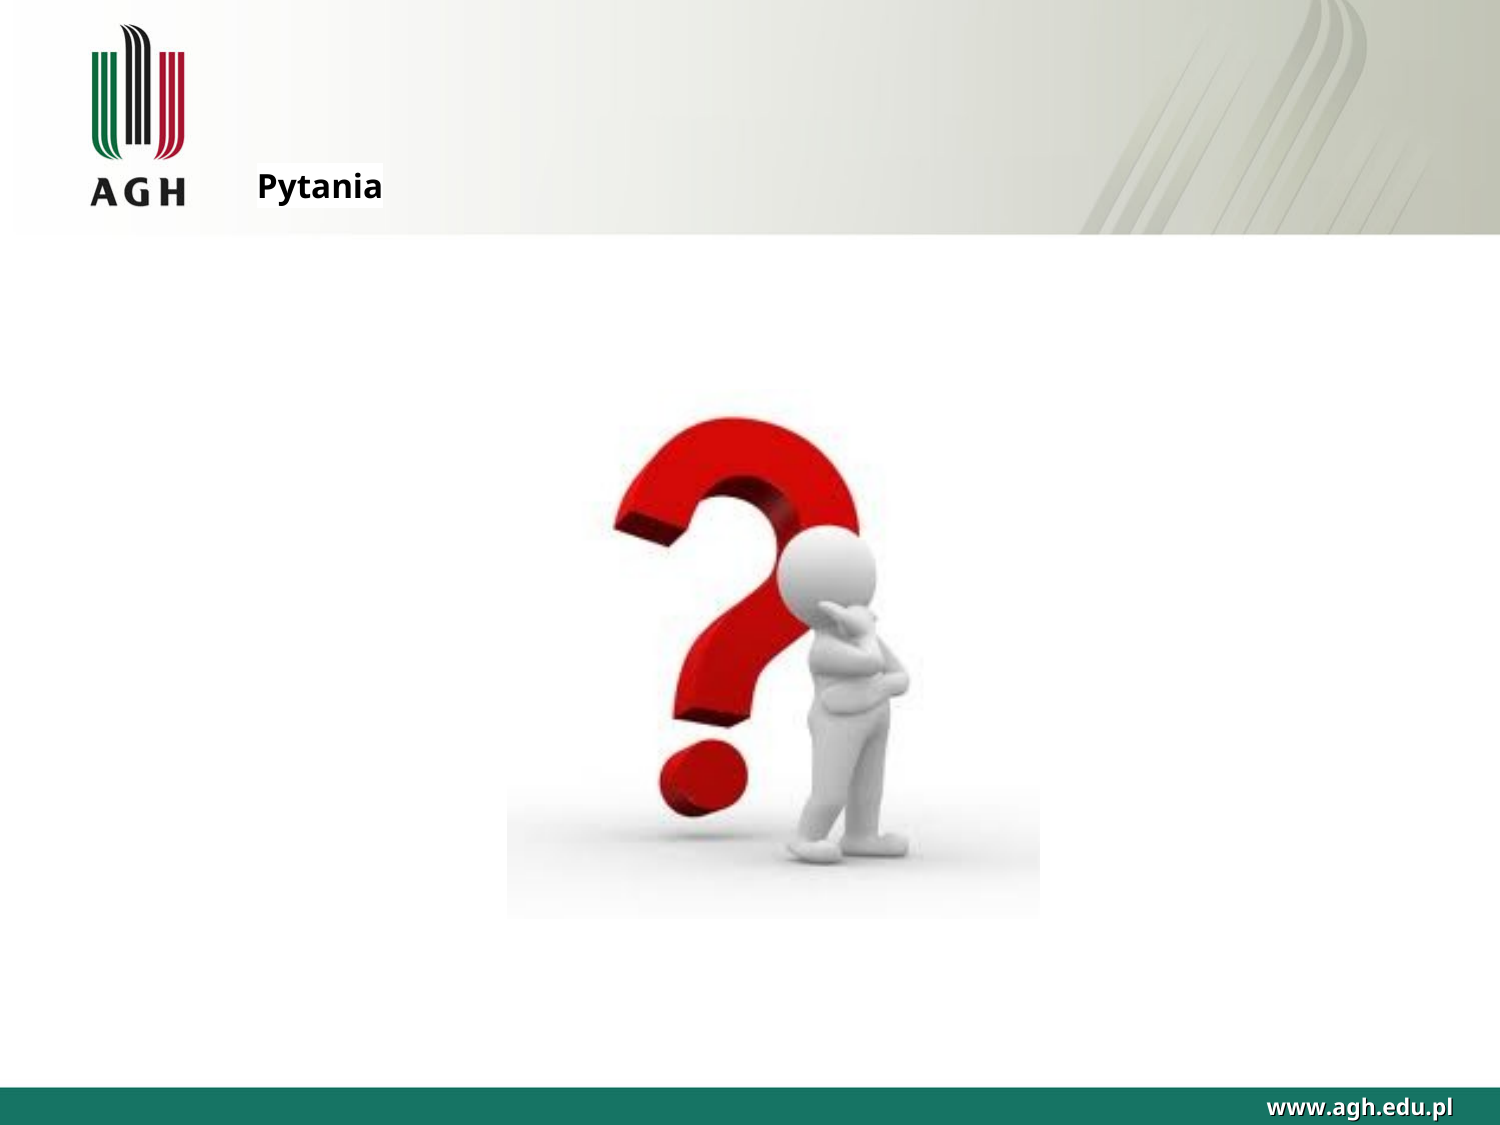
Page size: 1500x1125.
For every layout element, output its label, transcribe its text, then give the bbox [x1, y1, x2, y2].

picture [0, 0, 1500, 1125]
text_box www.agh.edu.pl [1251, 1084, 1500, 1125]
title Pytania [242, 137, 1436, 233]
